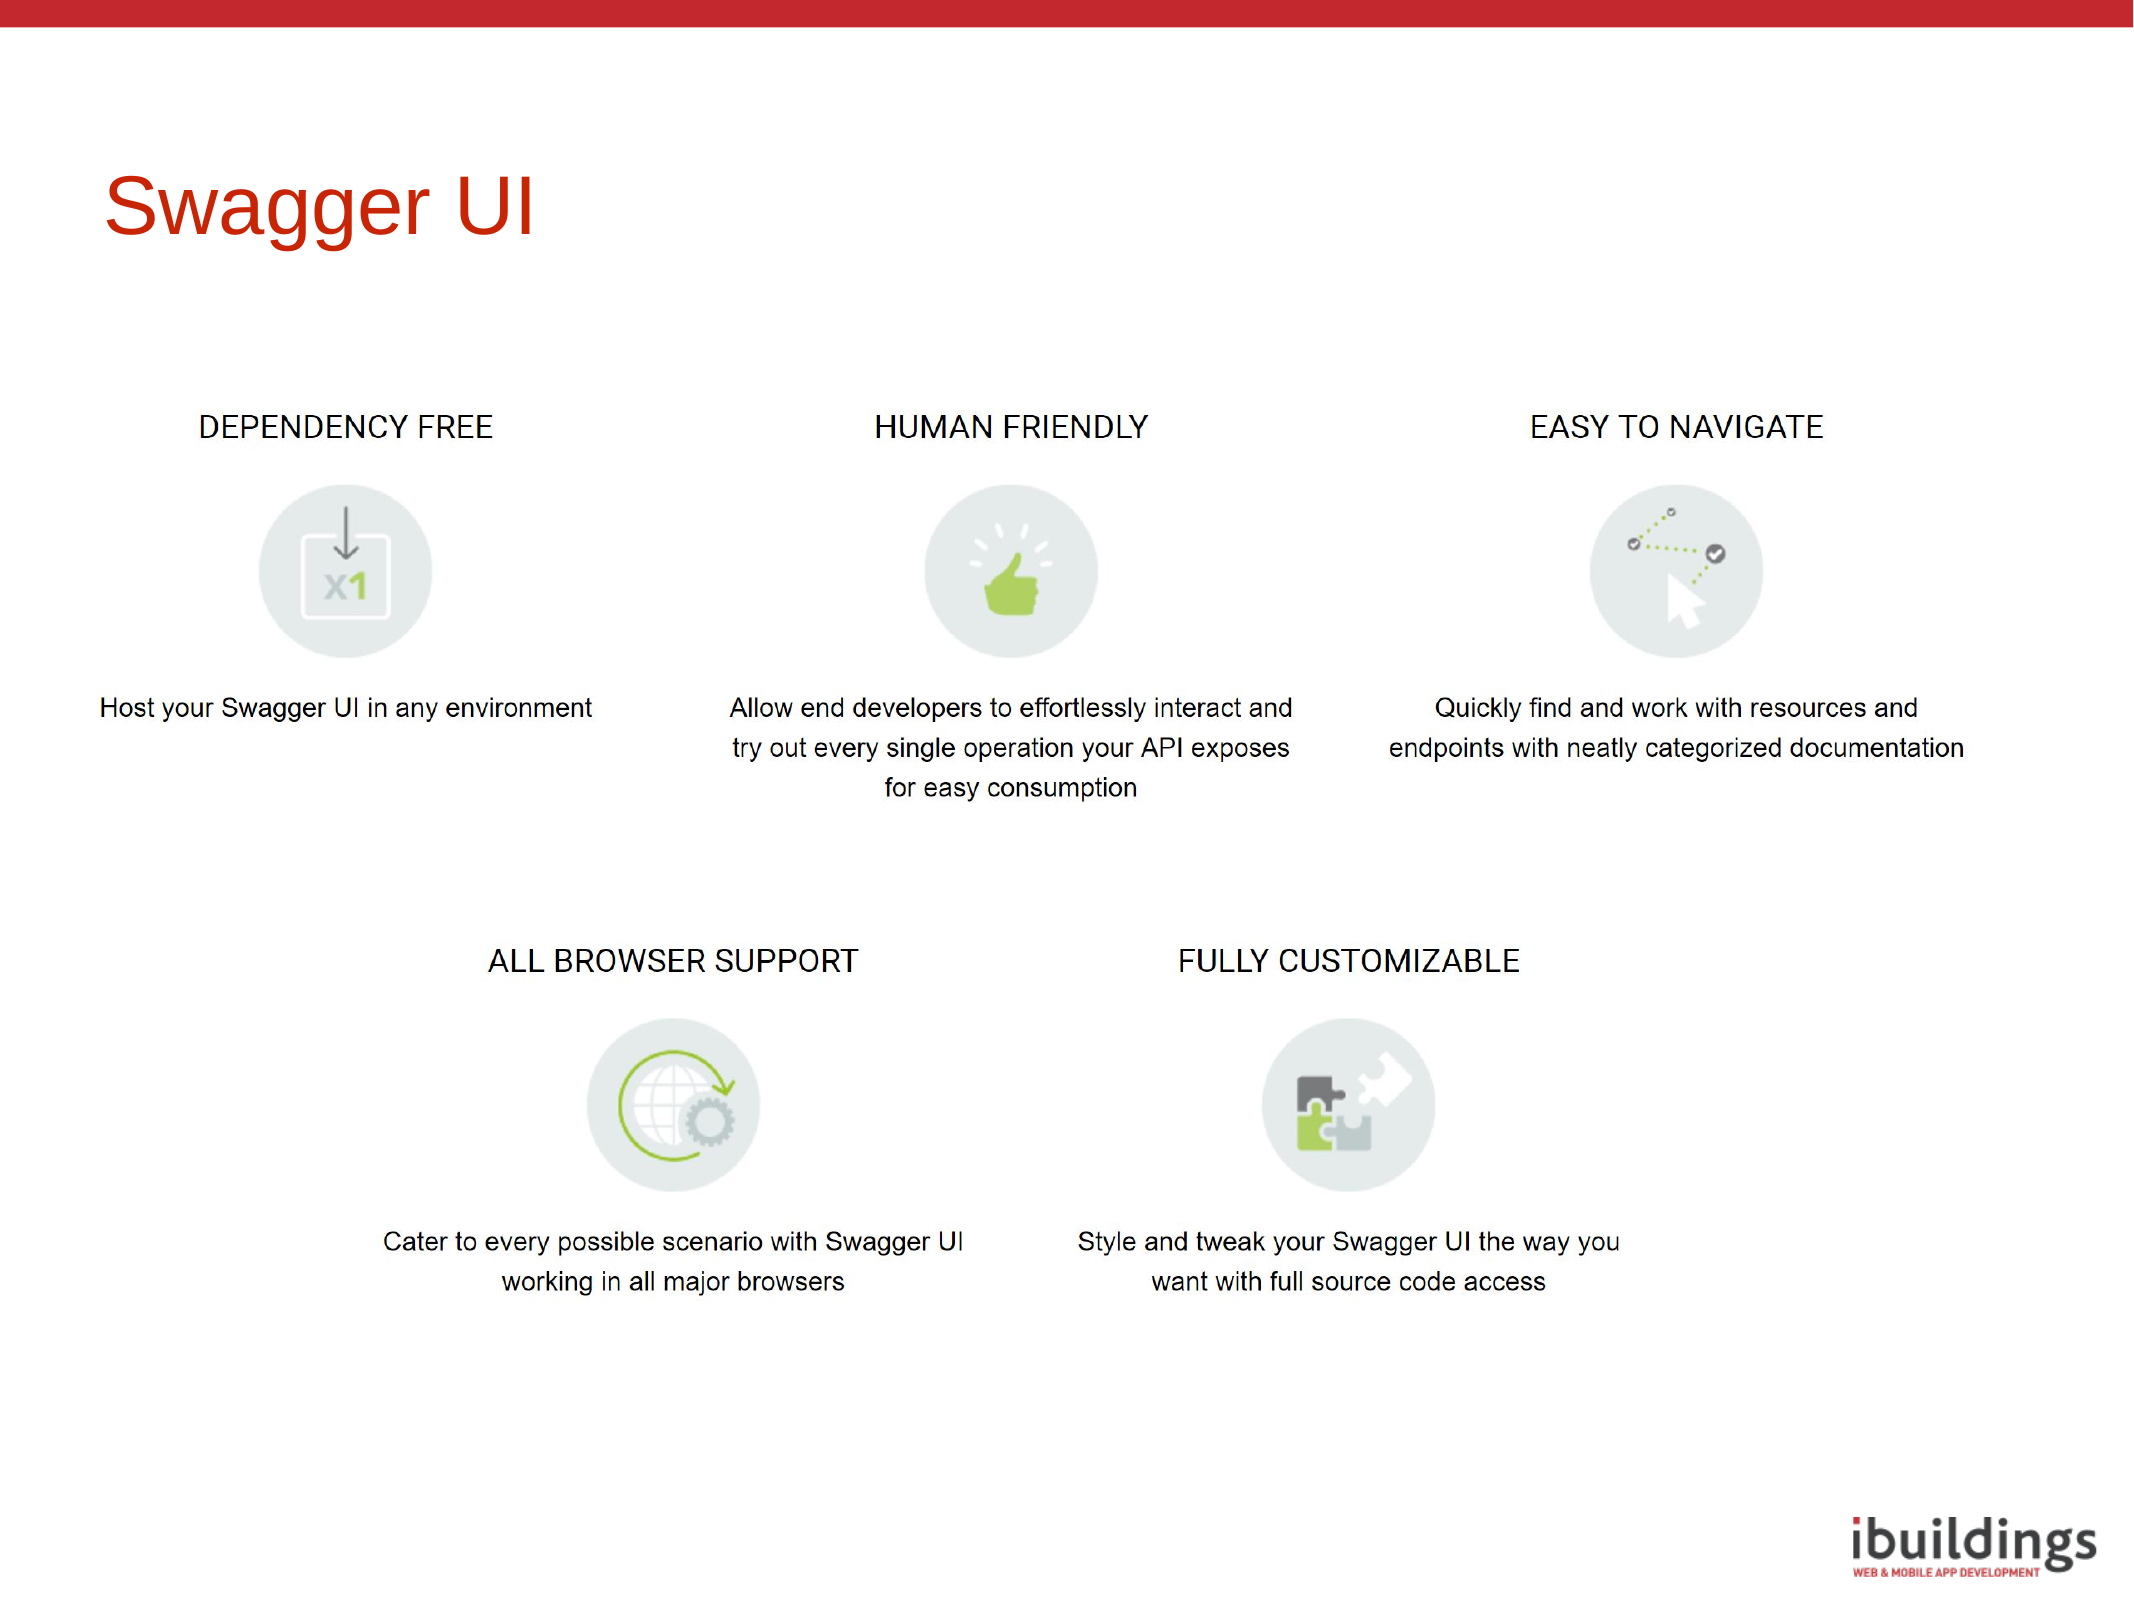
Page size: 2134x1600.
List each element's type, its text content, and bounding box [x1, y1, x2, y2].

title Swagger UI [95, 137, 1915, 266]
picture [70, 358, 2048, 1399]
picture [1853, 1517, 2099, 1577]
